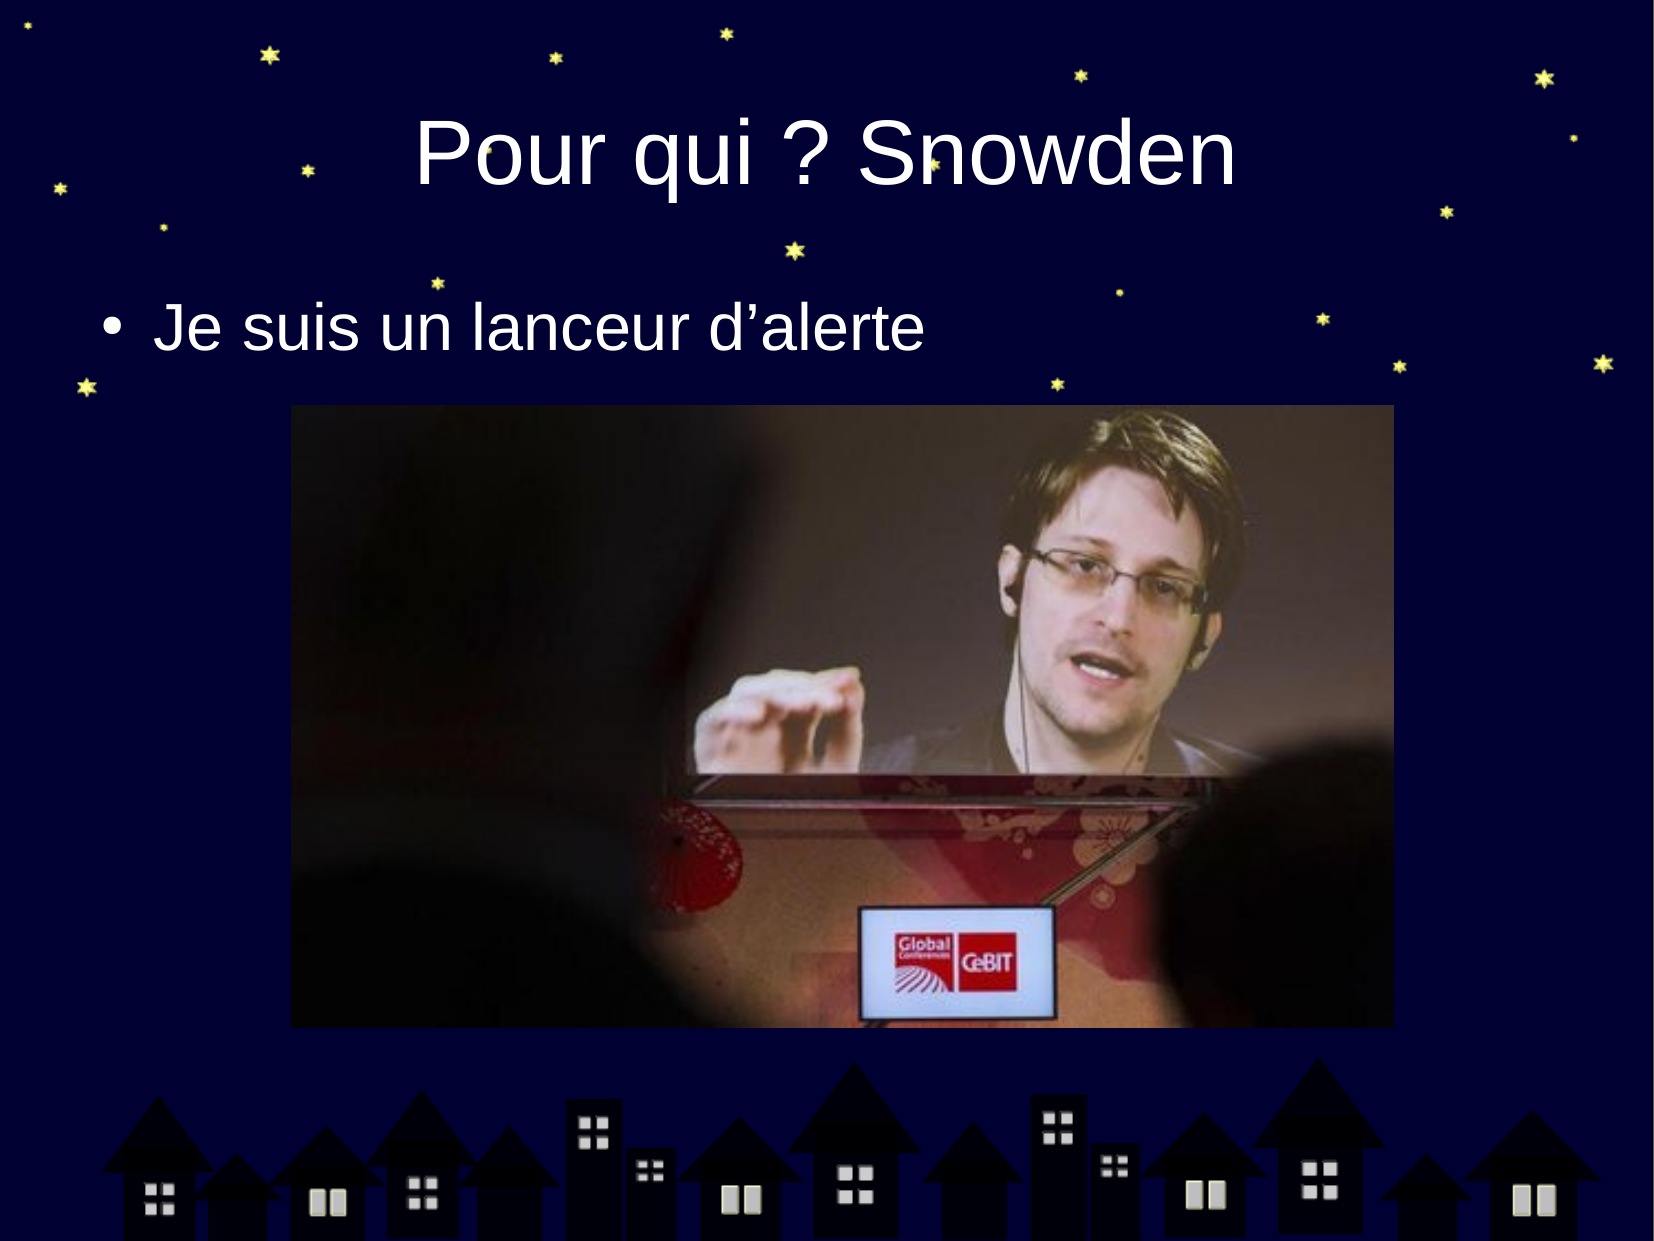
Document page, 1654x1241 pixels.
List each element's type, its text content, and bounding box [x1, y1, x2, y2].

picture [0, 0, 1654, 1241]
title Pour qui ? Snowden [82, 49, 1571, 257]
list Je suis un lanceur d’alerte [82, 290, 1571, 1010]
